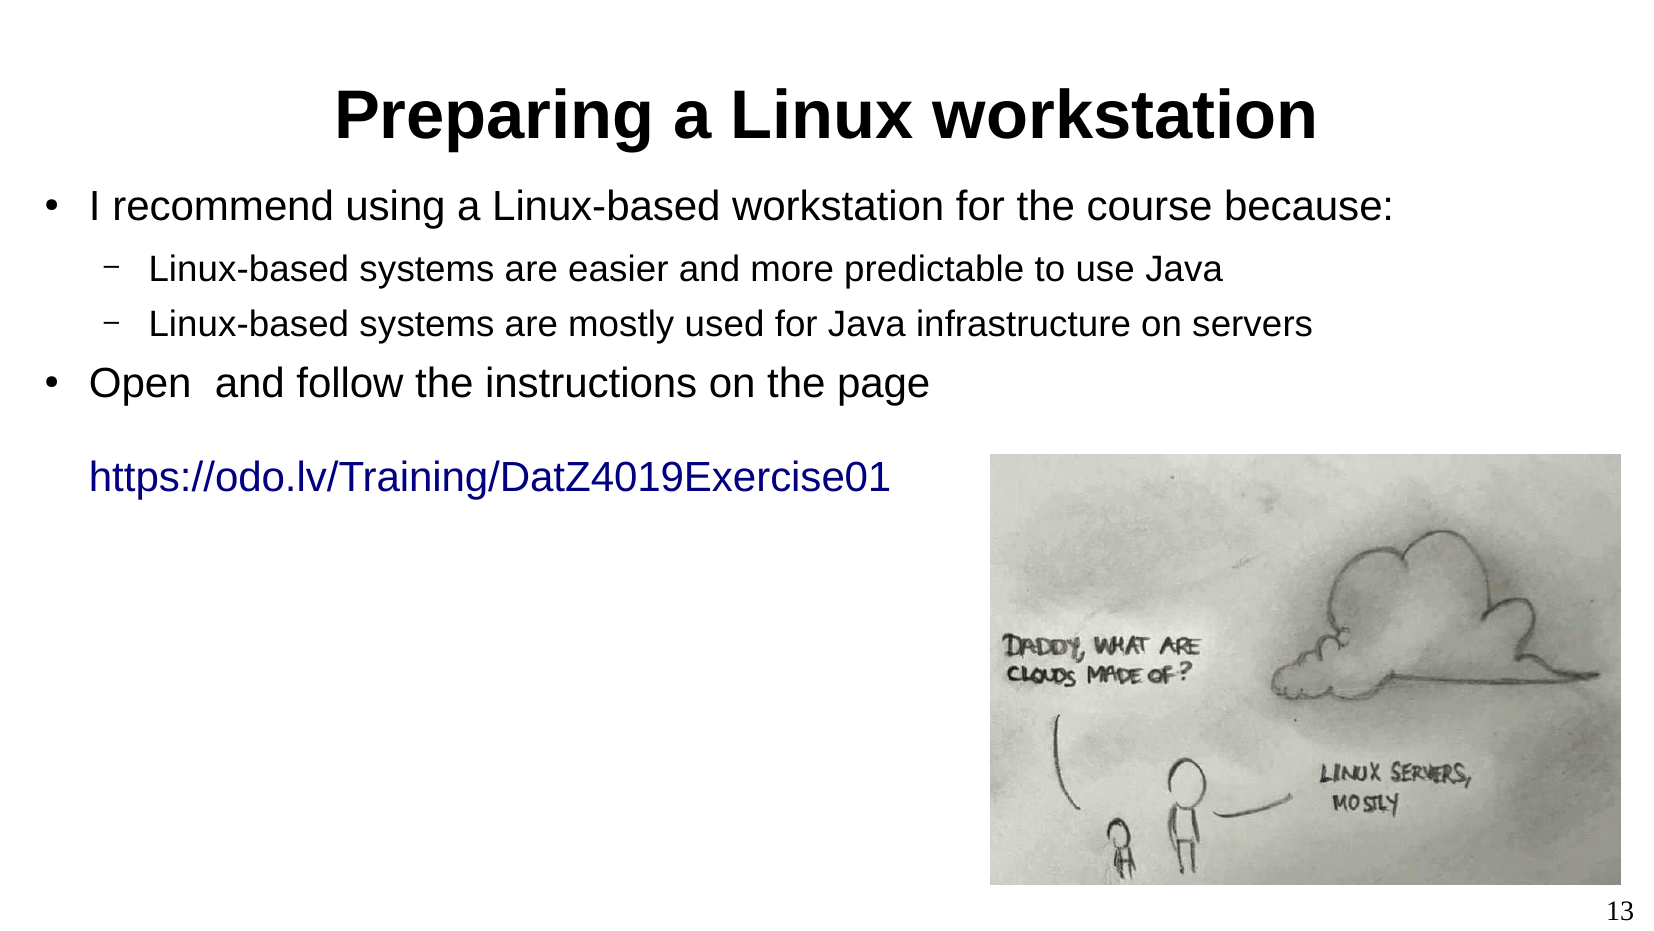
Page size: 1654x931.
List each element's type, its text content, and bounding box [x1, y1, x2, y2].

list I recommend using a Linux-based workstation for the course because: Linux-based systems are easier and more predictable to use Java Linux-based systems are mostly used for Java infrastructure on servers Open and follow the instructions on the page https://odo.lv/Training/DatZ4019Exercise01 [29, 182, 1485, 505]
picture [990, 454, 1621, 886]
title Preparing a Linux workstation [82, 37, 1571, 193]
